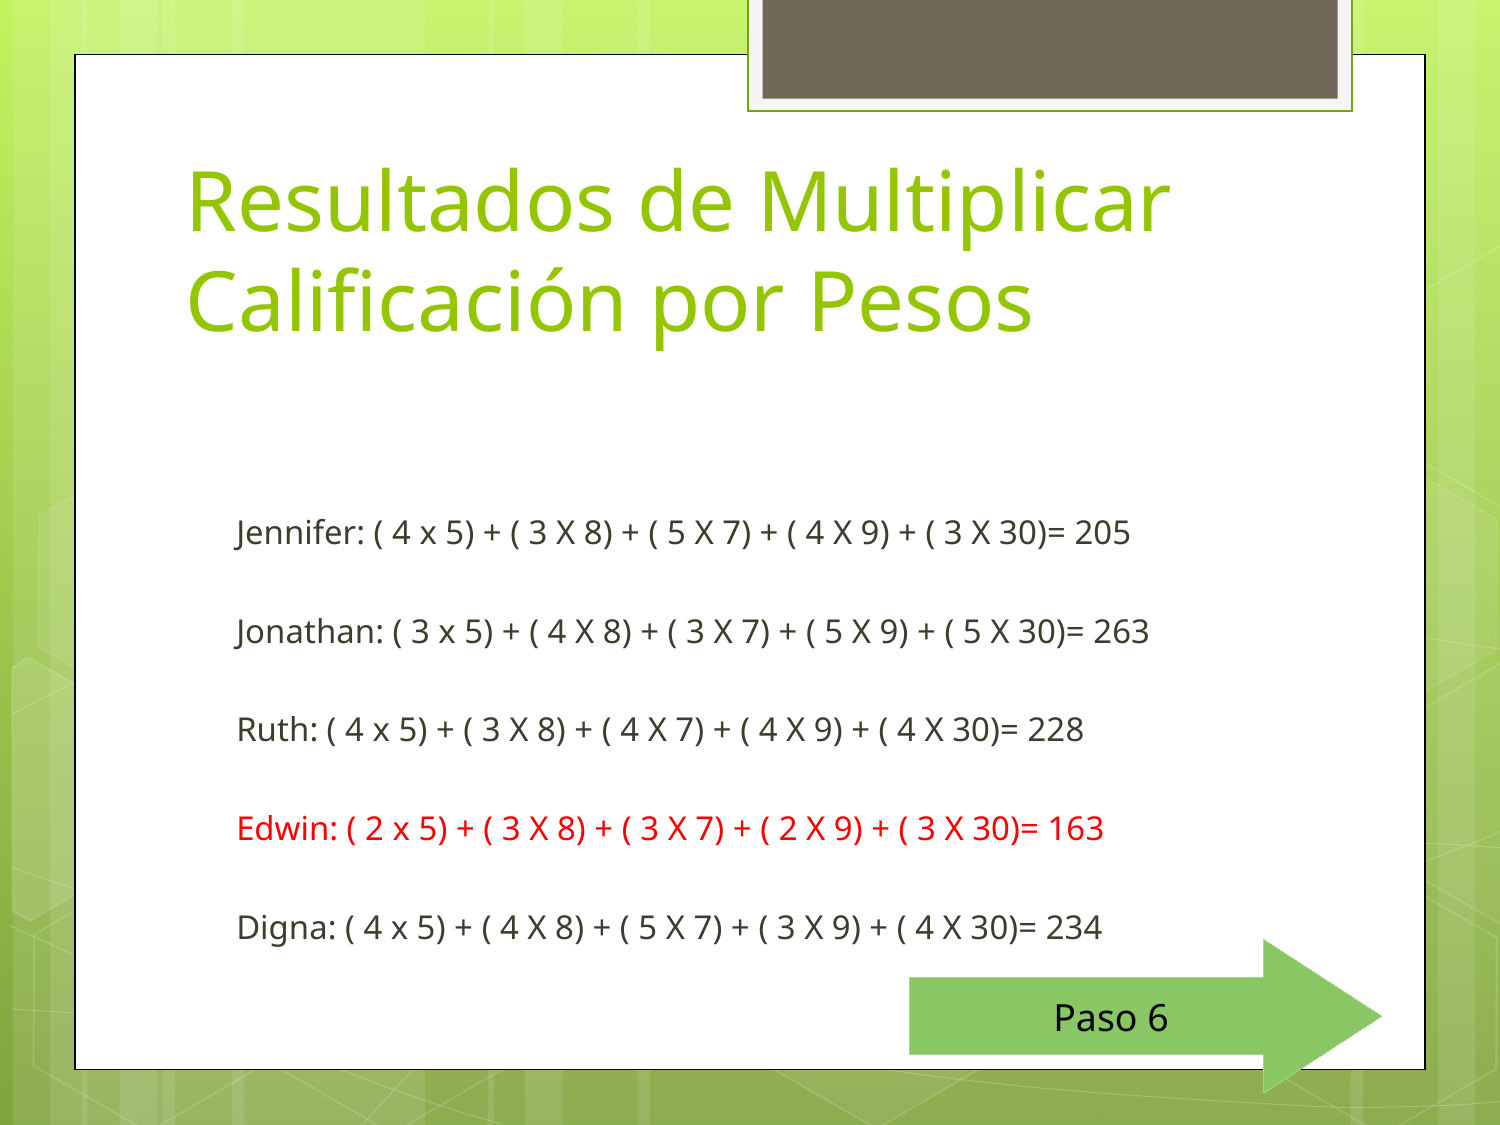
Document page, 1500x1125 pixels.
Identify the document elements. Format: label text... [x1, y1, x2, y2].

title Resultados de Multiplicar Calificación por Pesos [171, 140, 1324, 356]
list Jennifer: ( 4 x 5) + ( 3 X 8) + ( 5 X 7) + ( 4 X 9) + ( 3 X 30)= 205 Jonathan: ( 3 x 5) + ( 4 X 8) + ( 3 X 7) + ( 5 X 9) + ( 5 X 30)= 263 Ruth: ( 4 x 5) + ( 3 X 8) + ( 4 X 7) + ( 4 X 9) + ( 4 X 30)= 228 Edwin: ( 2 x 5) + ( 3 X 8) + ( 3 X 7) + ( 2 X 9) + ( 3 X 30)= 163 Digna: ( 4 x 5) + ( 4 X 8) + ( 5 X 7) + ( 3 X 9) + ( 4 X 30)= 234 [212, 389, 1325, 966]
text_box Paso 6 [909, 939, 1382, 1093]
